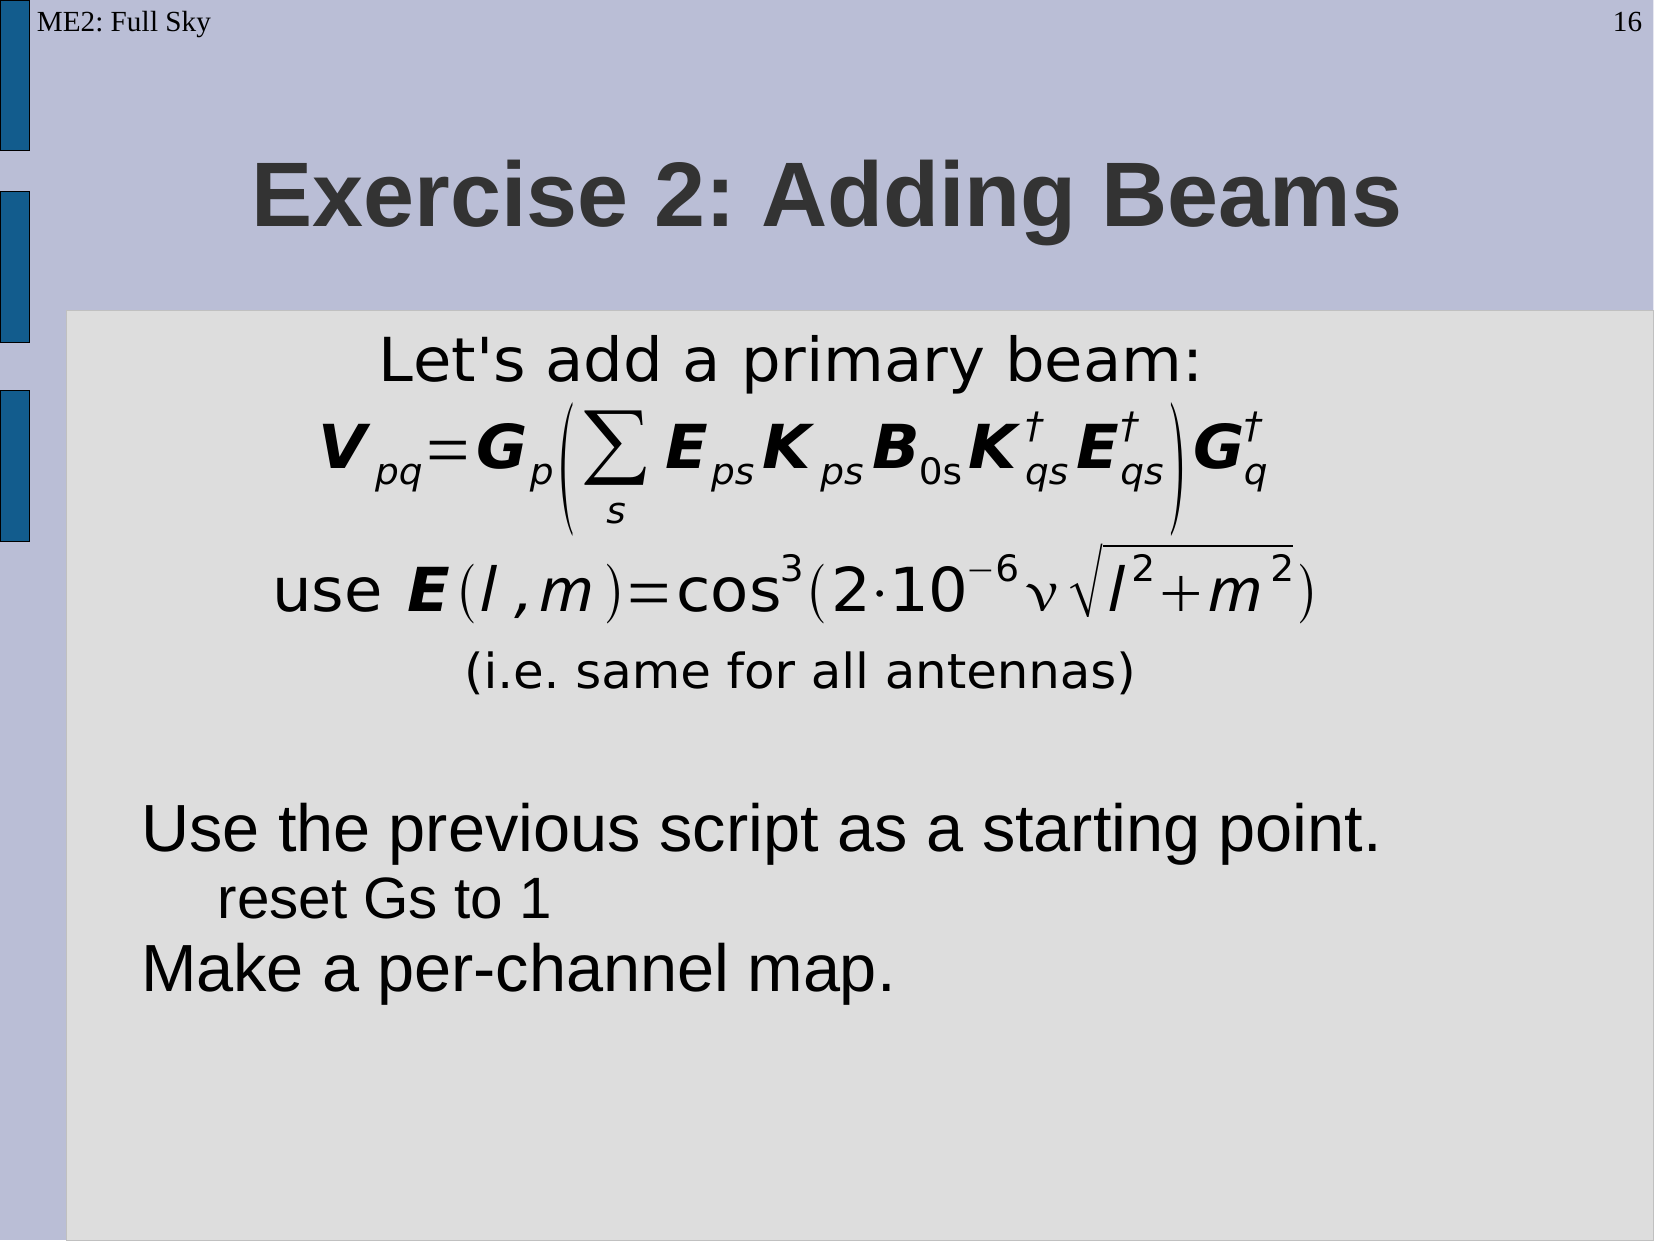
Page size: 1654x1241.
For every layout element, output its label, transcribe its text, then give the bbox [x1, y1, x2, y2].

chart [265, 324, 1323, 777]
list Use the previous script as a starting point. reset Gs to 1 Make a per-channel map. [123, 791, 1536, 1087]
title Exercise 2: Adding Beams [121, 91, 1534, 299]
